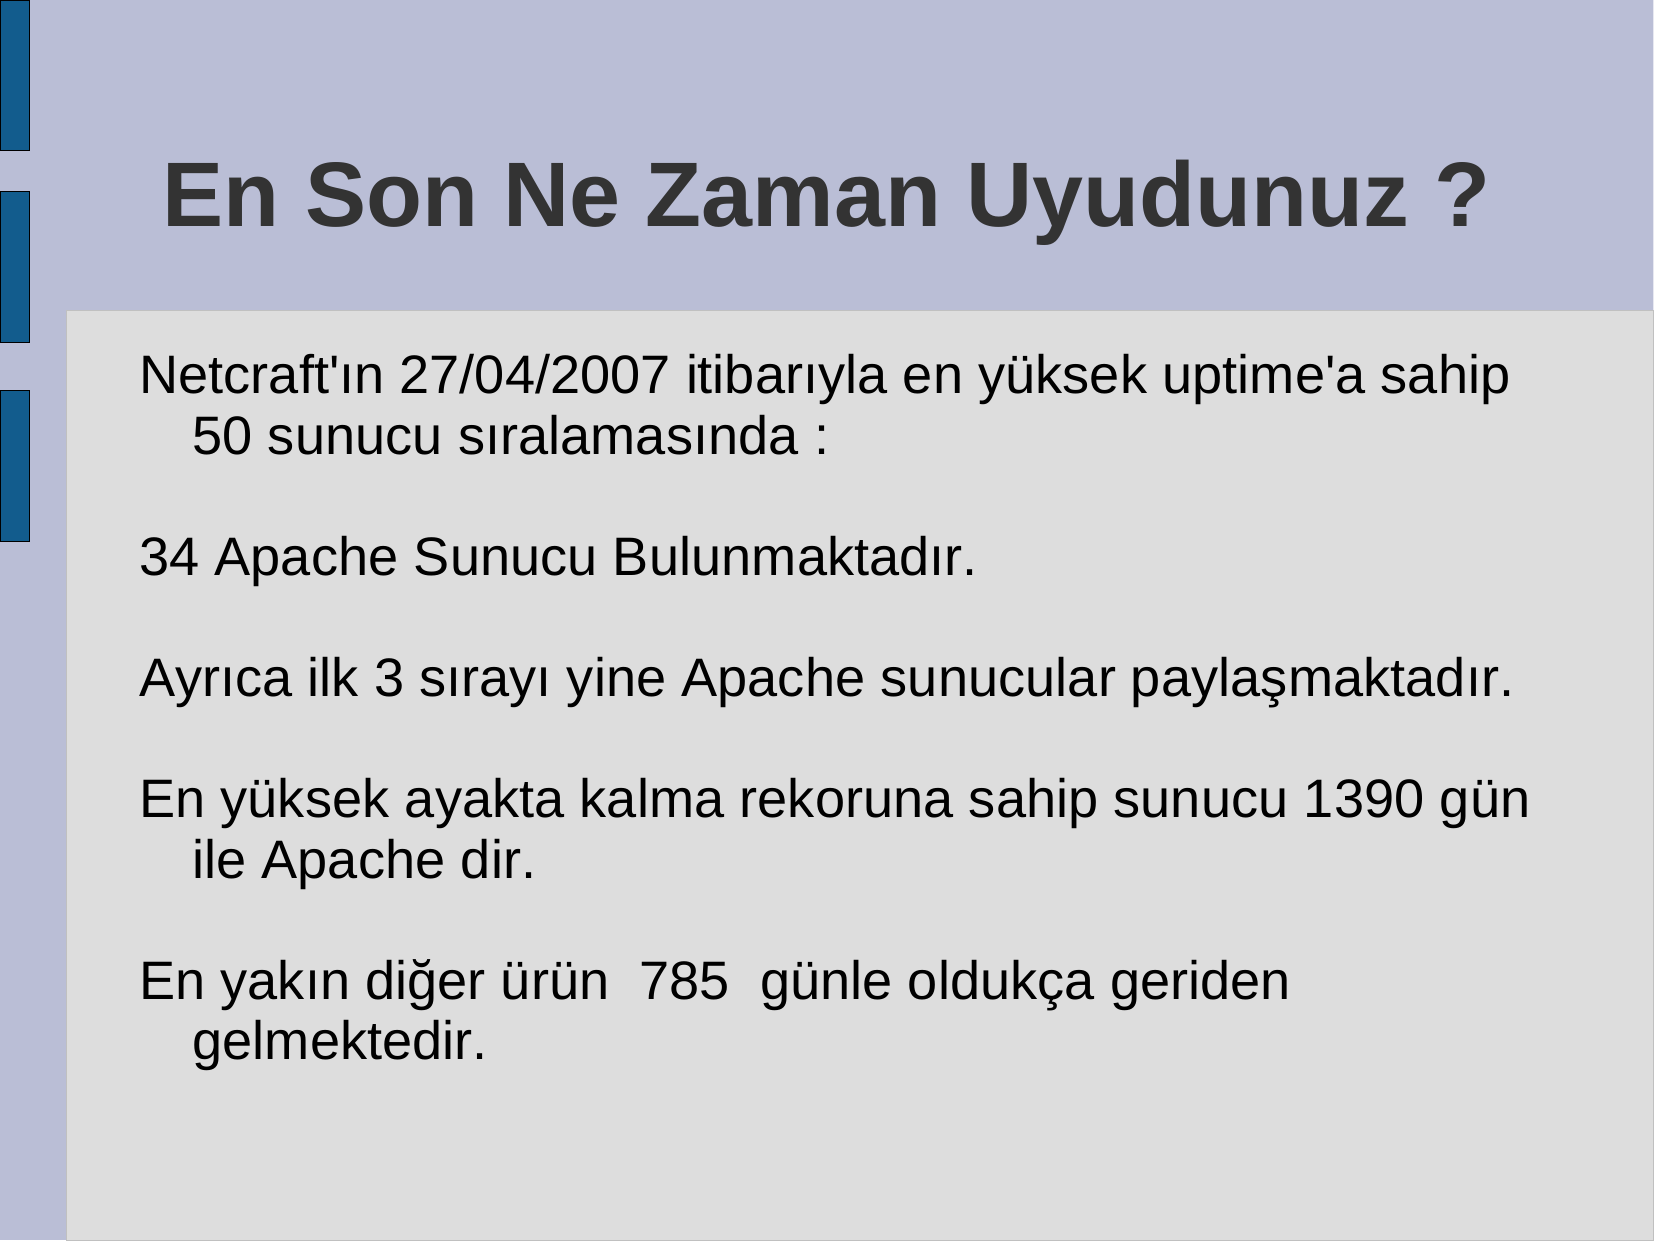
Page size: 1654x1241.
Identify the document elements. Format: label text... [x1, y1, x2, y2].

title En Son Ne Zaman Uyudunuz ? [121, 87, 1534, 302]
list Netcraft'ın 27/04/2007 itibarıyla en yüksek uptime'a sahip 50 sunucu sıralamasında : 34 Apache Sunucu Bulunmaktadır. Ayrıca ilk 3 sırayı yine Apache sunucular paylaşmaktadır. En yüksek ayakta kalma rekoruna sahip sunucu 1390 gün ile Apache dir. En yakın diğer ürün 785 günle oldukça geriden gelmektedir. [121, 344, 1534, 1164]
